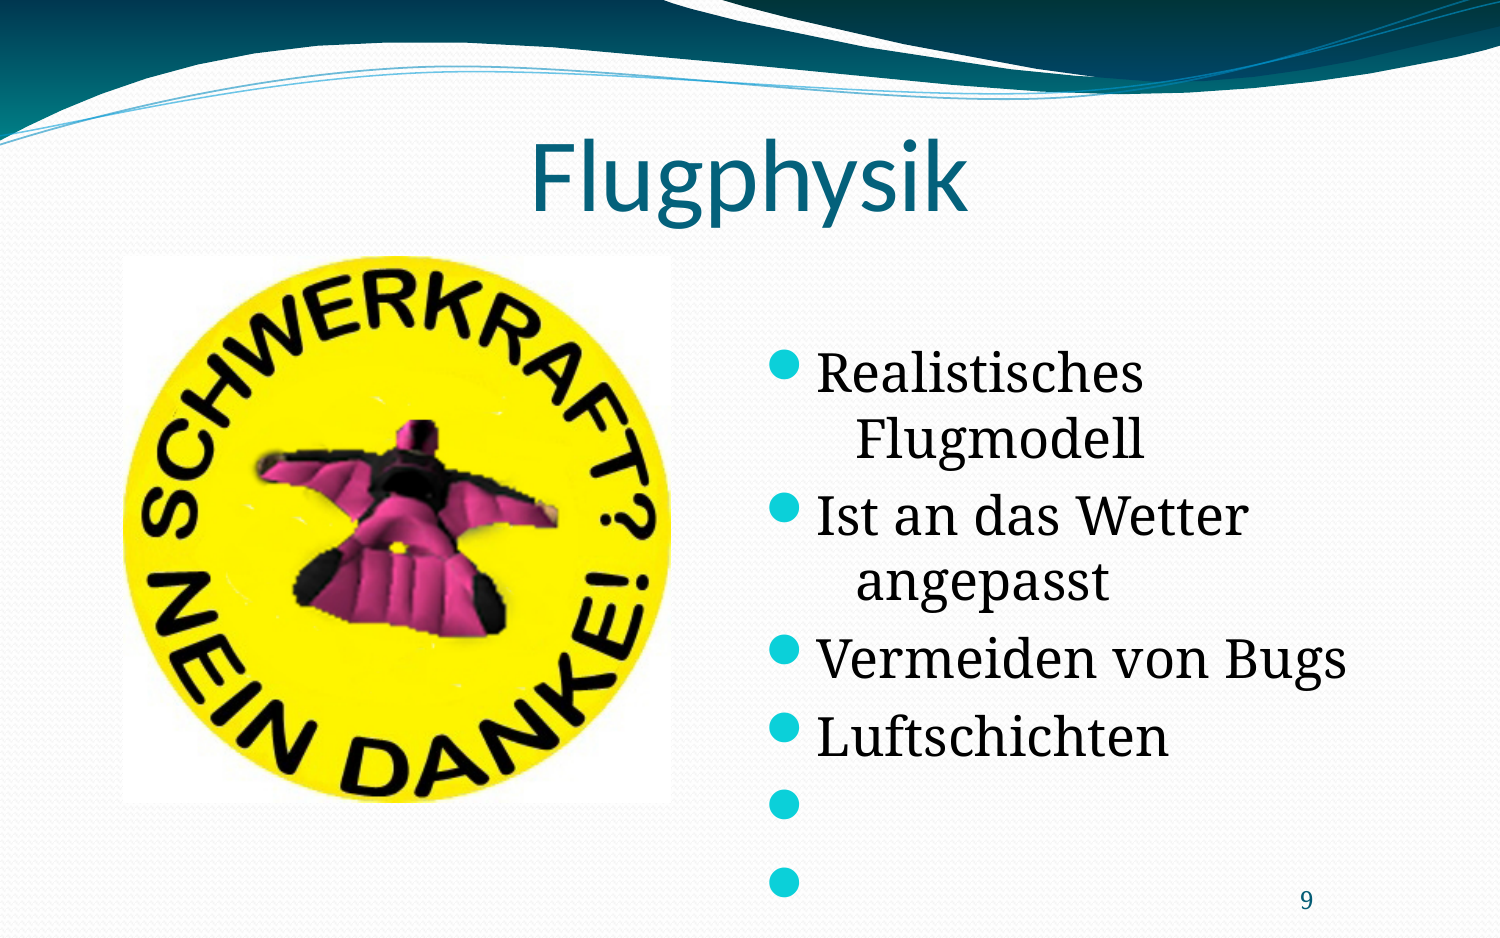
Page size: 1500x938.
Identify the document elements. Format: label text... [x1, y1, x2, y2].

text_box 9 [1299, 868, 1426, 919]
title Flugphysik [75, 96, 1426, 233]
picture [123, 256, 671, 803]
list Realistisches Flugmodell Ist an das Wetter angepasst Vermeiden von Bugs Luftschichten [750, 331, 1390, 938]
